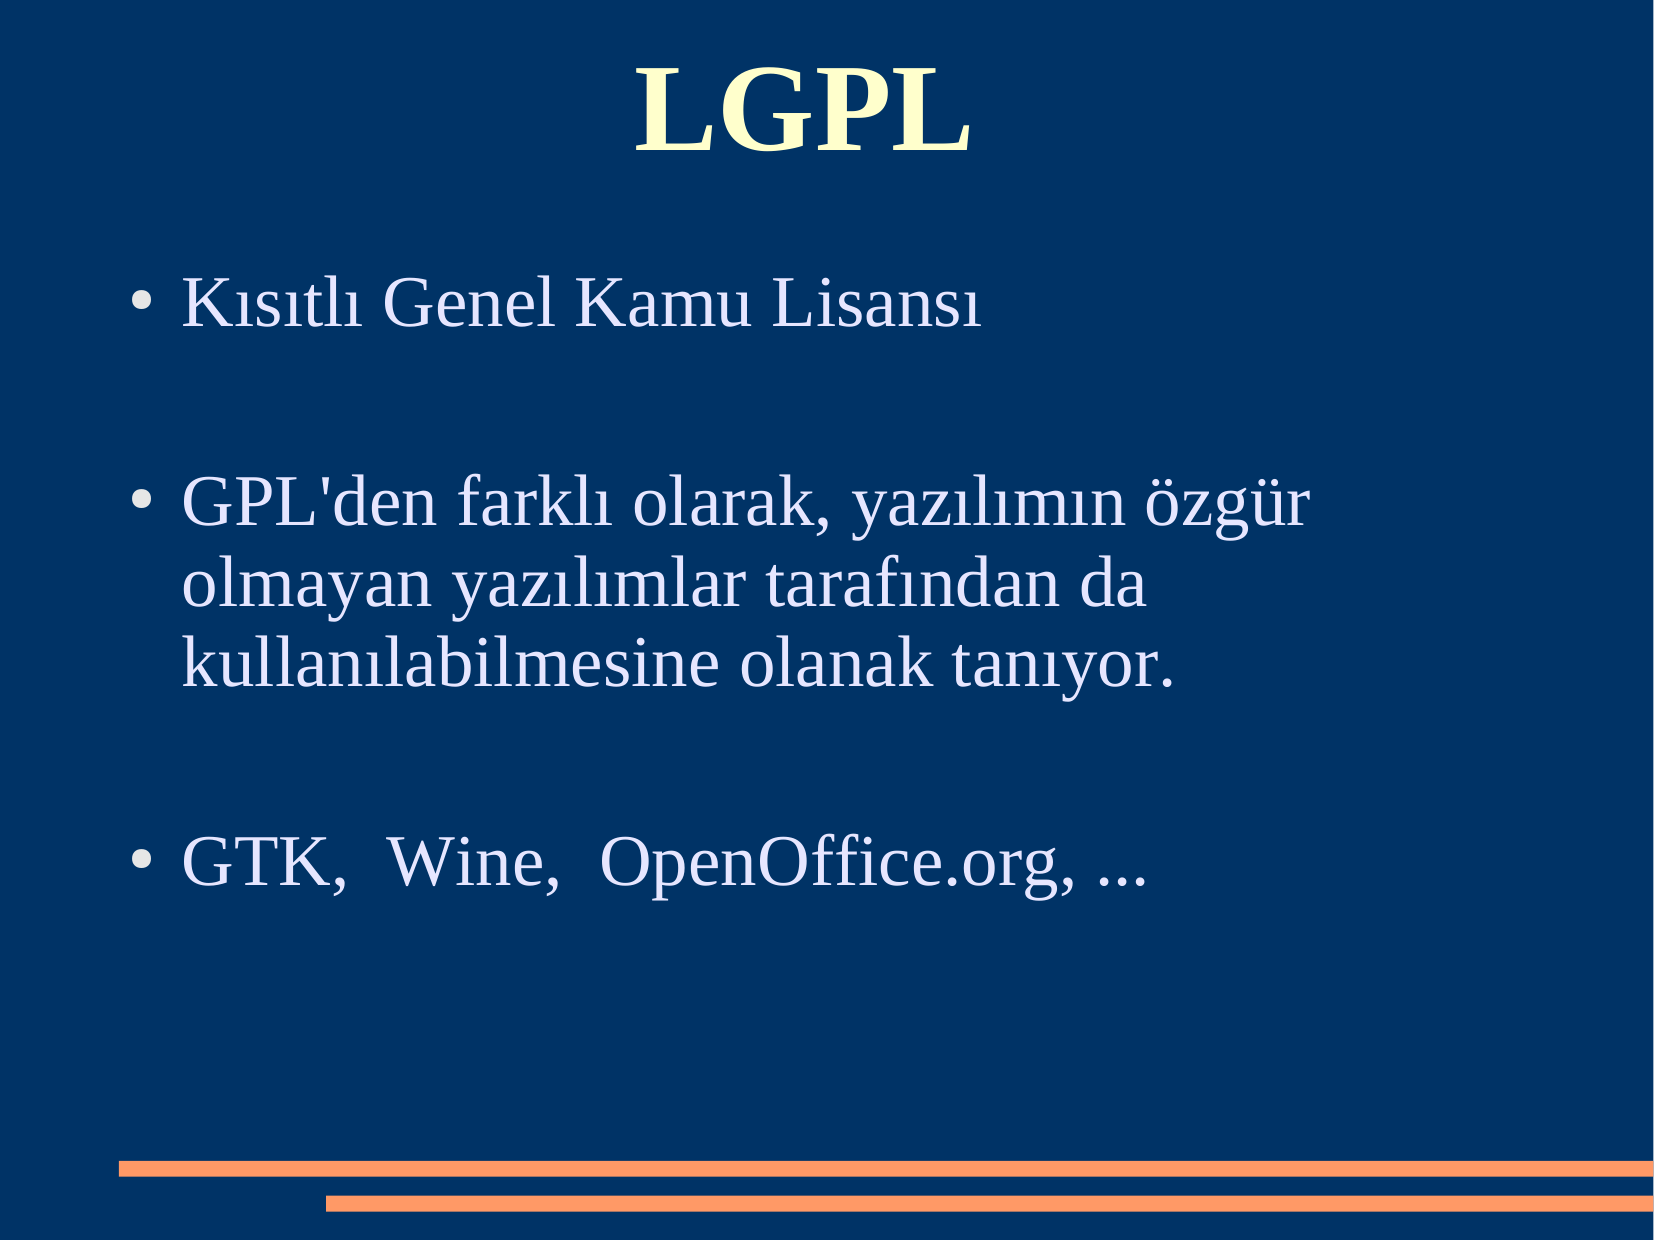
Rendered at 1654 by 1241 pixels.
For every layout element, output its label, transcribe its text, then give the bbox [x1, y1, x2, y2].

list Kısıtlı Genel Kamu Lisansı GPL'den farklı olarak, yazılımın özgür olmayan yazılımlar tarafından da kullanılabilmesine olanak tanıyor. GTK, Wine, OpenOffice.org, ... [111, 261, 1502, 902]
title LGPL [87, 22, 1522, 194]
